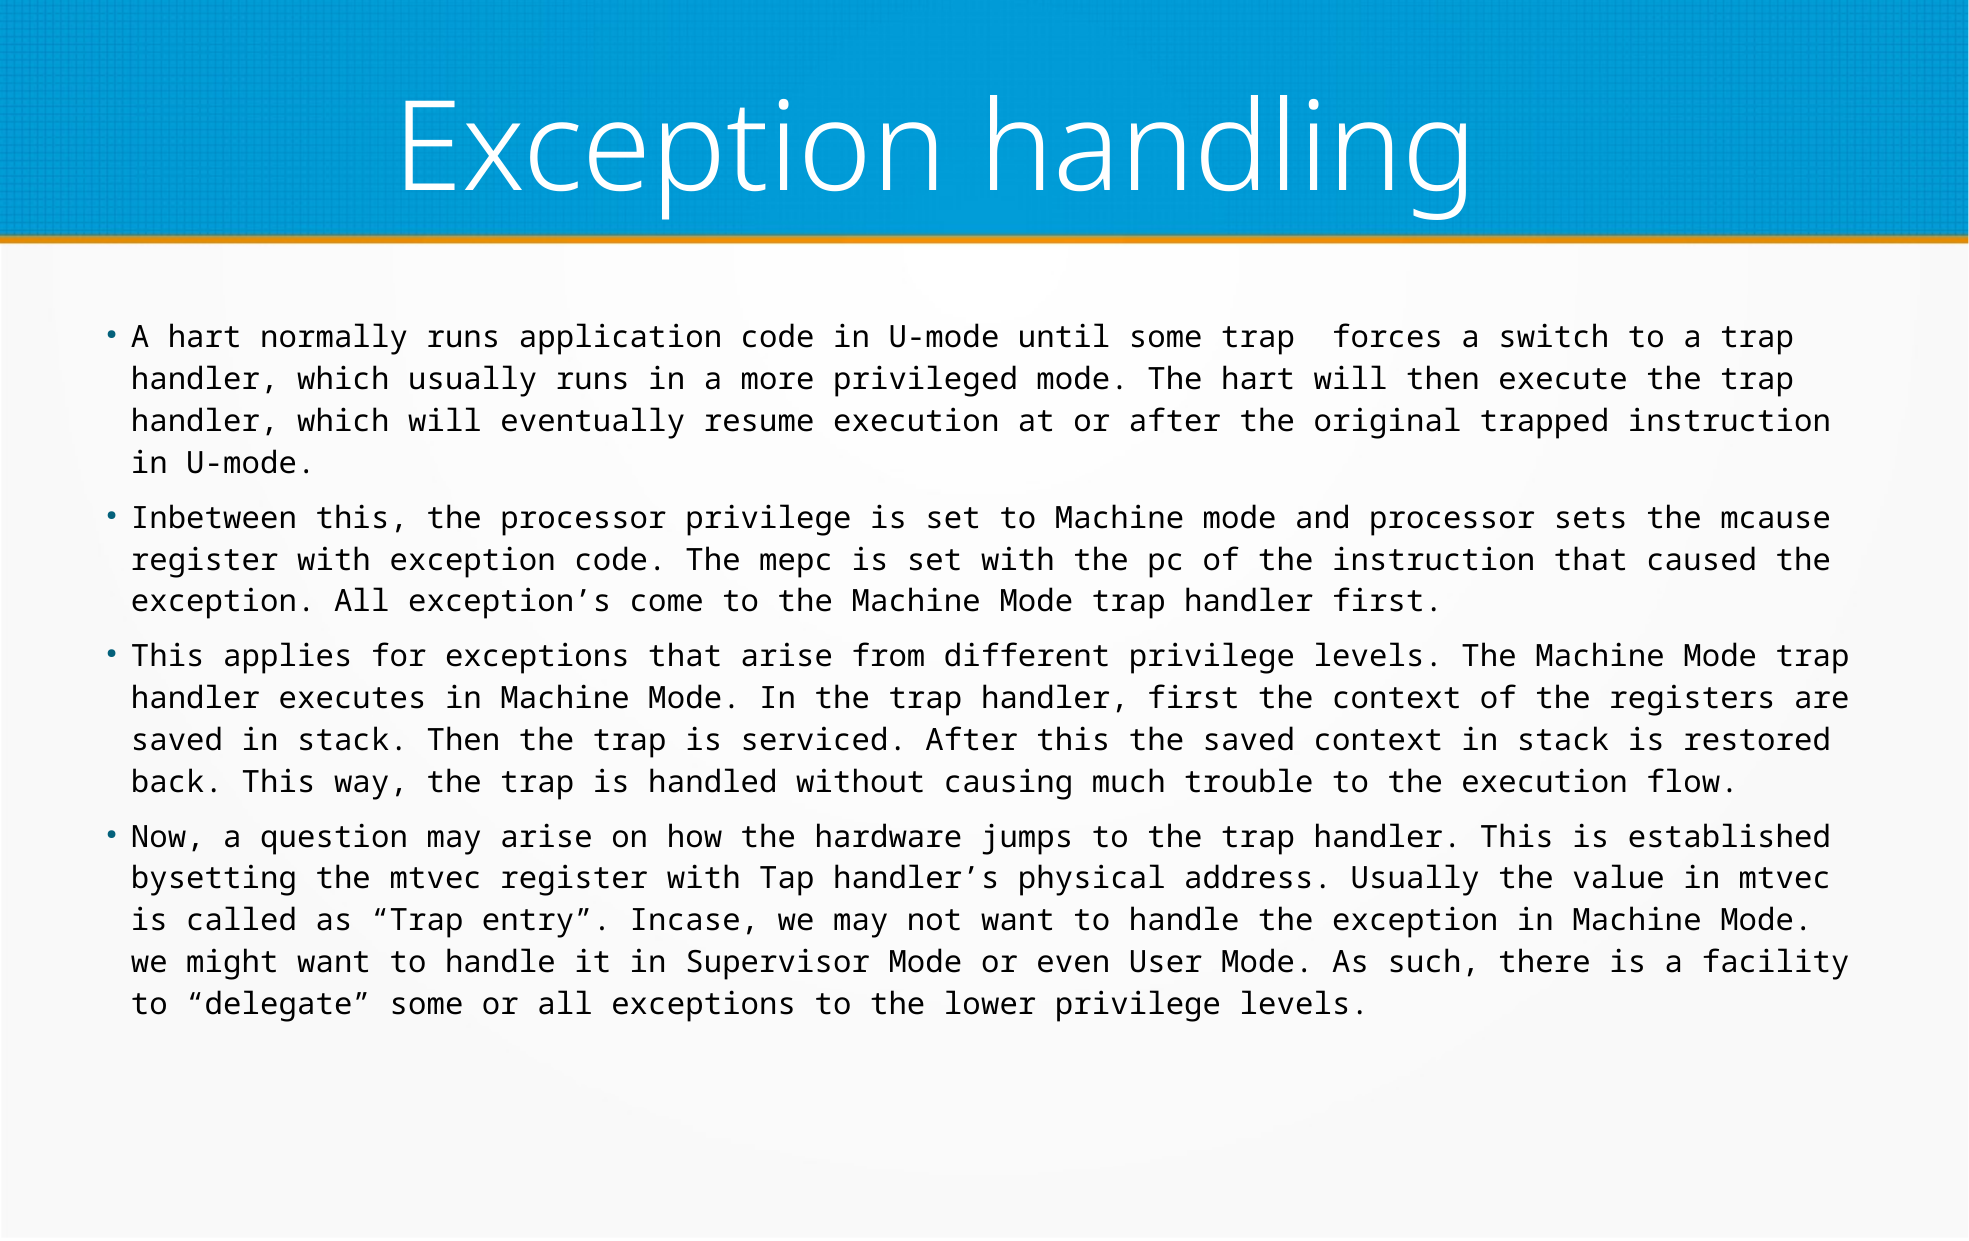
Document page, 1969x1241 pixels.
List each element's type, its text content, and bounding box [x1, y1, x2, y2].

picture [0, 233, 1969, 1241]
list A hart normally runs application code in U-mode until some trap forces a switch to a trap handler, which usually runs in a more privileged mode. The hart will then execute the trap handler, which will eventually resume execution at or after the original trapped instruction in U-mode. Inbetween this, the processor privilege is set to Machine mode and processor sets the mcause register with exception code. The mepc is set with the pc of the instruction that caused the exception. All exception’s come to the Machine Mode trap handler first. This applies for exceptions that arise from different privilege levels. The Machine Mode trap handler executes in Machine Mode. In the trap handler, first the context of the registers are saved in stack. Then the trap is serviced. After this the saved context in stack is restored back. This way, the trap is handled without causing much trouble to the execution flow. Now, a question may arise on how the hardware jumps to the trap handler. This is established bysetting the mtvec register with Tap handler’s physical address. Usually the value in mtvec is called as “Trap entry”. Incase, we may not want to handle the exception in Machine Mode. we might want to handle it in Supervisor Mode or even User Mode. As such, there is a facility to “delegate” some or all exceptions to the lower privilege levels. [98, 315, 1861, 1081]
title Exception handling [98, 19, 1870, 227]
